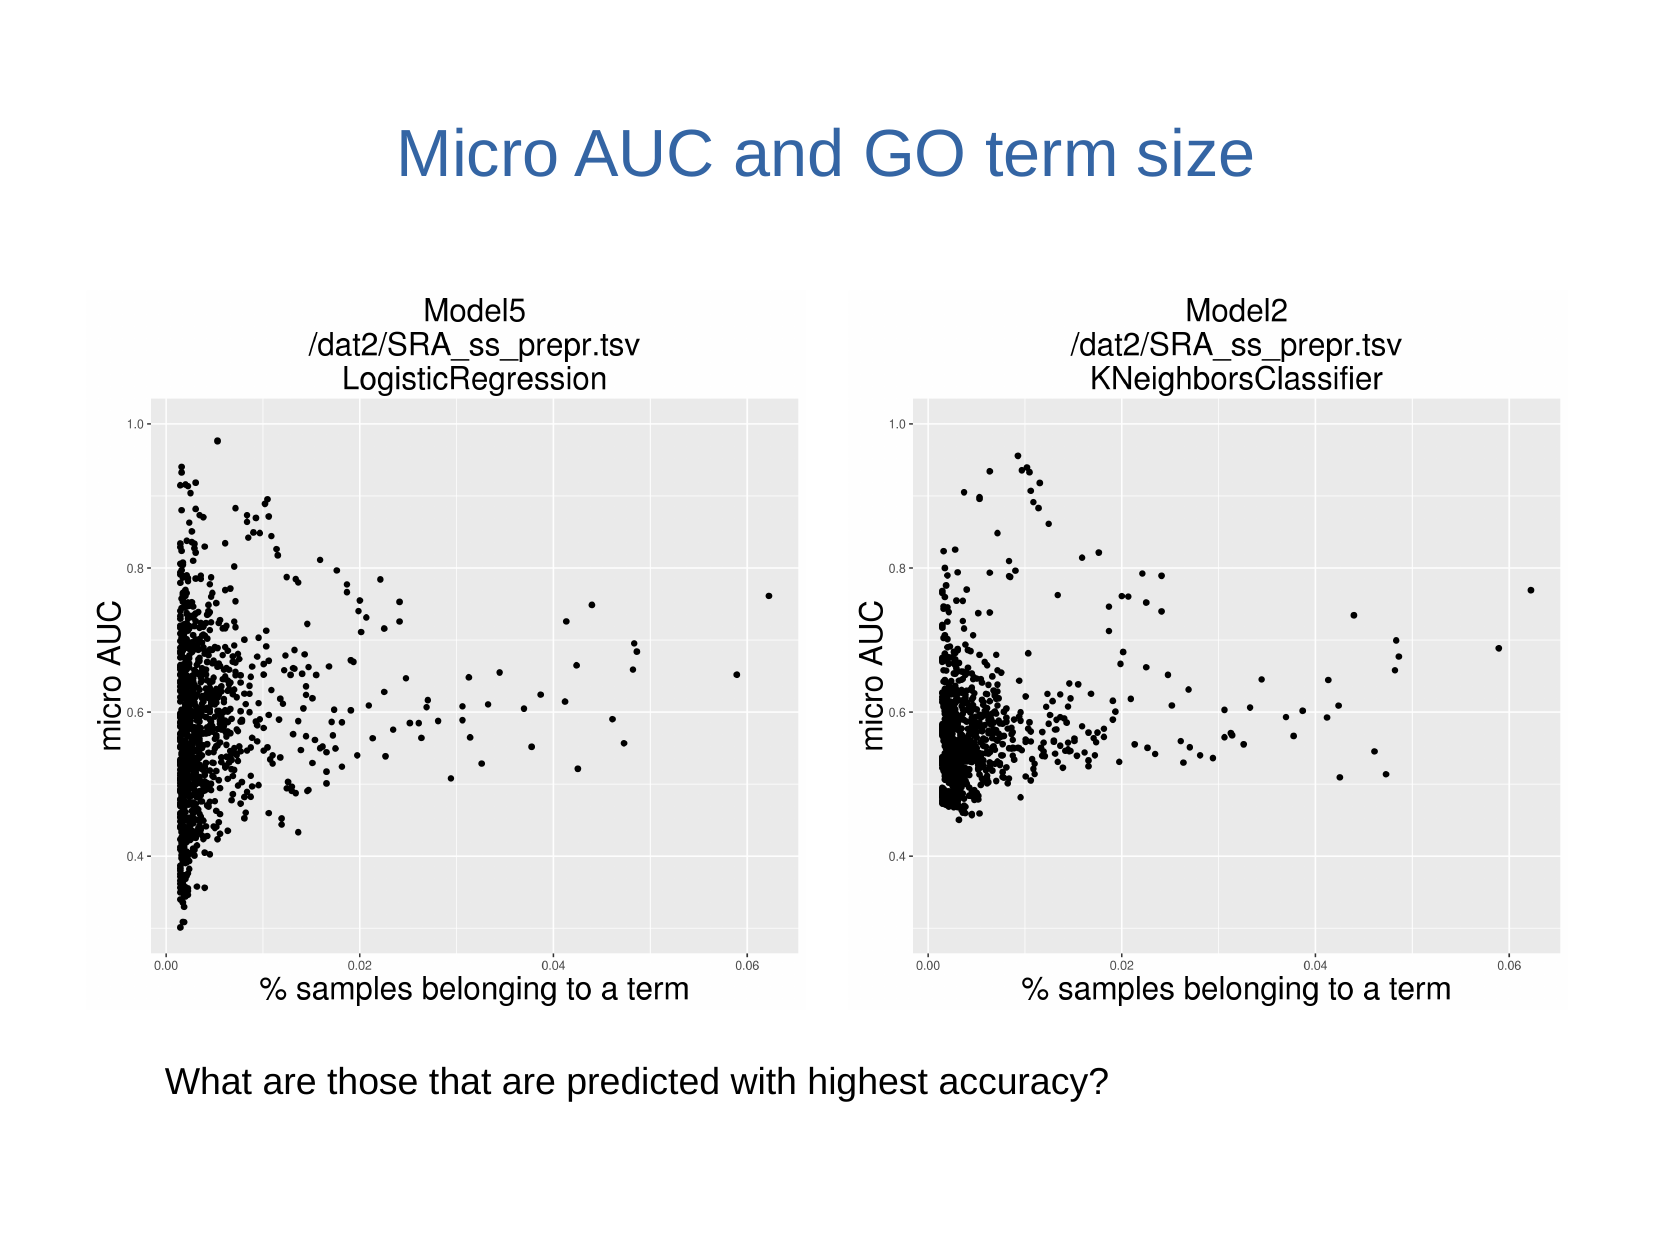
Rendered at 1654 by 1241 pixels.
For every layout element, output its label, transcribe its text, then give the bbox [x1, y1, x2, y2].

picture [848, 290, 1568, 1010]
picture [86, 290, 806, 1010]
title Micro AUC and GO term size [82, 49, 1571, 257]
text_box What are those that are predicted with highest accuracy? [149, 1053, 1125, 1111]
